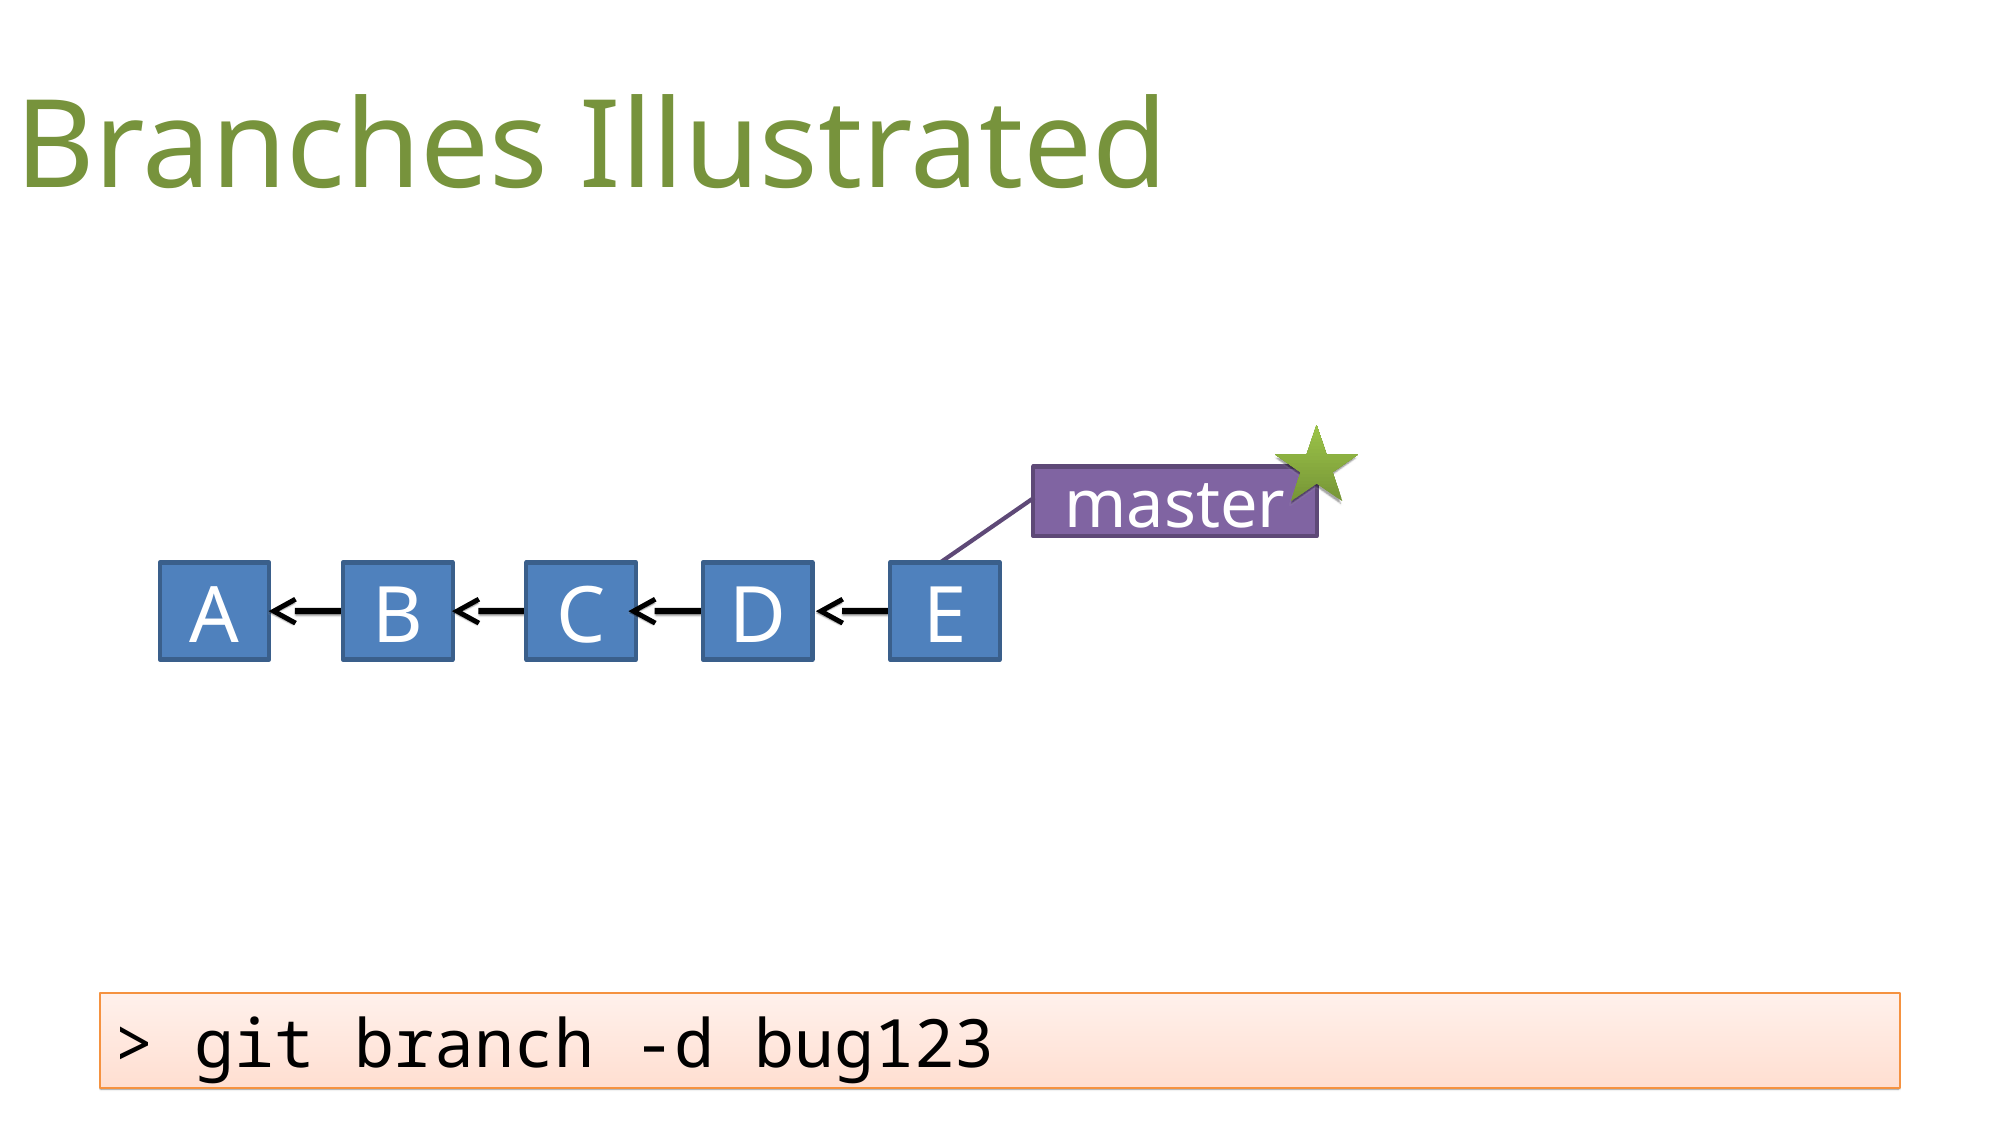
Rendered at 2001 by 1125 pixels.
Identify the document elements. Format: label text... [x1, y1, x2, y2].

text_box master [1033, 467, 1317, 536]
text_box E [890, 562, 1000, 660]
text_box [1274, 425, 1359, 502]
text_box A [159, 562, 270, 660]
text_box B [342, 562, 453, 660]
text_box > git branch -d bug123 [99, 993, 1900, 1088]
text_box C [526, 562, 637, 660]
text_box D [702, 562, 813, 660]
title Branches Illustrated [0, 45, 1800, 233]
